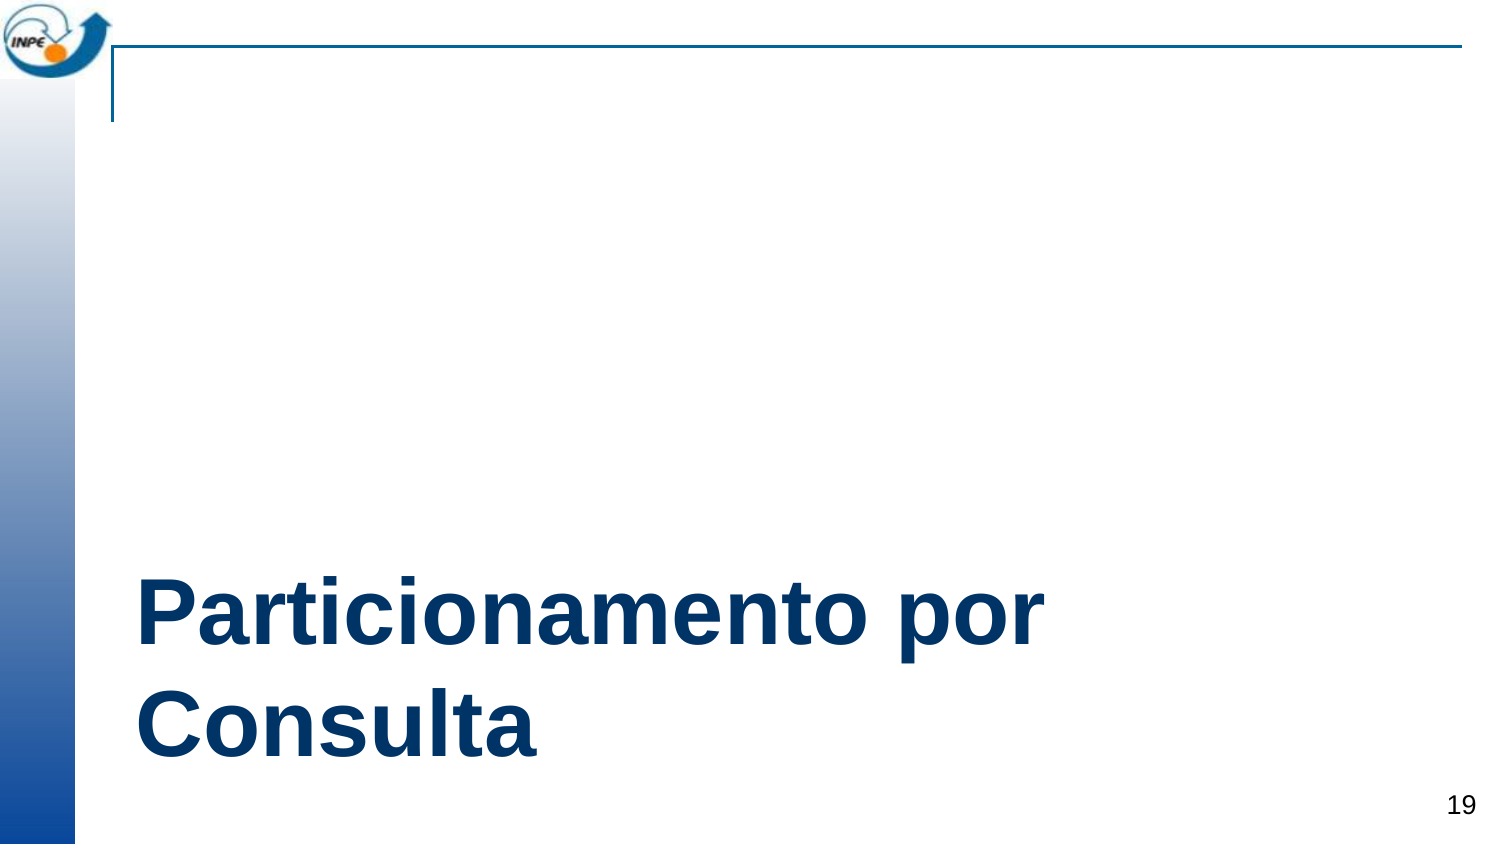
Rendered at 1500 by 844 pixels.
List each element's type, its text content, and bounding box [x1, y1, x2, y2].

picture [0, 0, 113, 79]
slide_number <number> [1403, 779, 1494, 844]
title Particionamento por Consulta [118, 542, 1394, 710]
